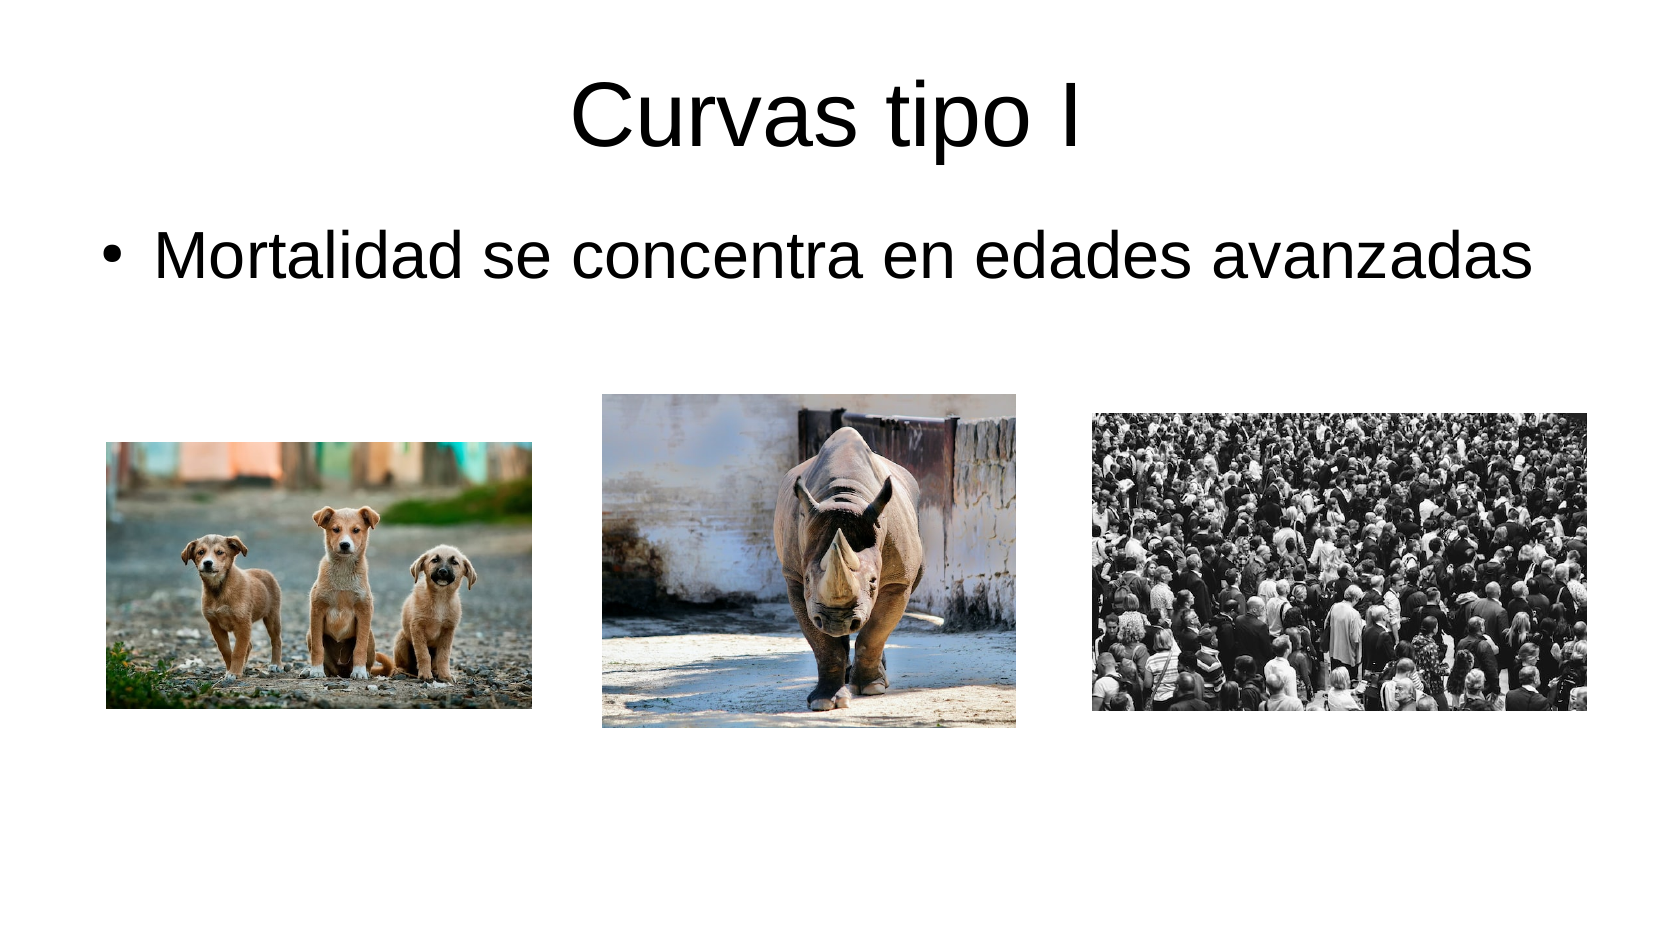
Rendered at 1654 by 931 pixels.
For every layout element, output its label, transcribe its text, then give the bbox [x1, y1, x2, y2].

title Curvas tipo I [82, 37, 1571, 193]
picture [106, 442, 532, 709]
picture [602, 394, 1016, 728]
list Mortalidad se concentra en edades avanzadas [82, 217, 1571, 758]
picture [1092, 413, 1587, 711]
